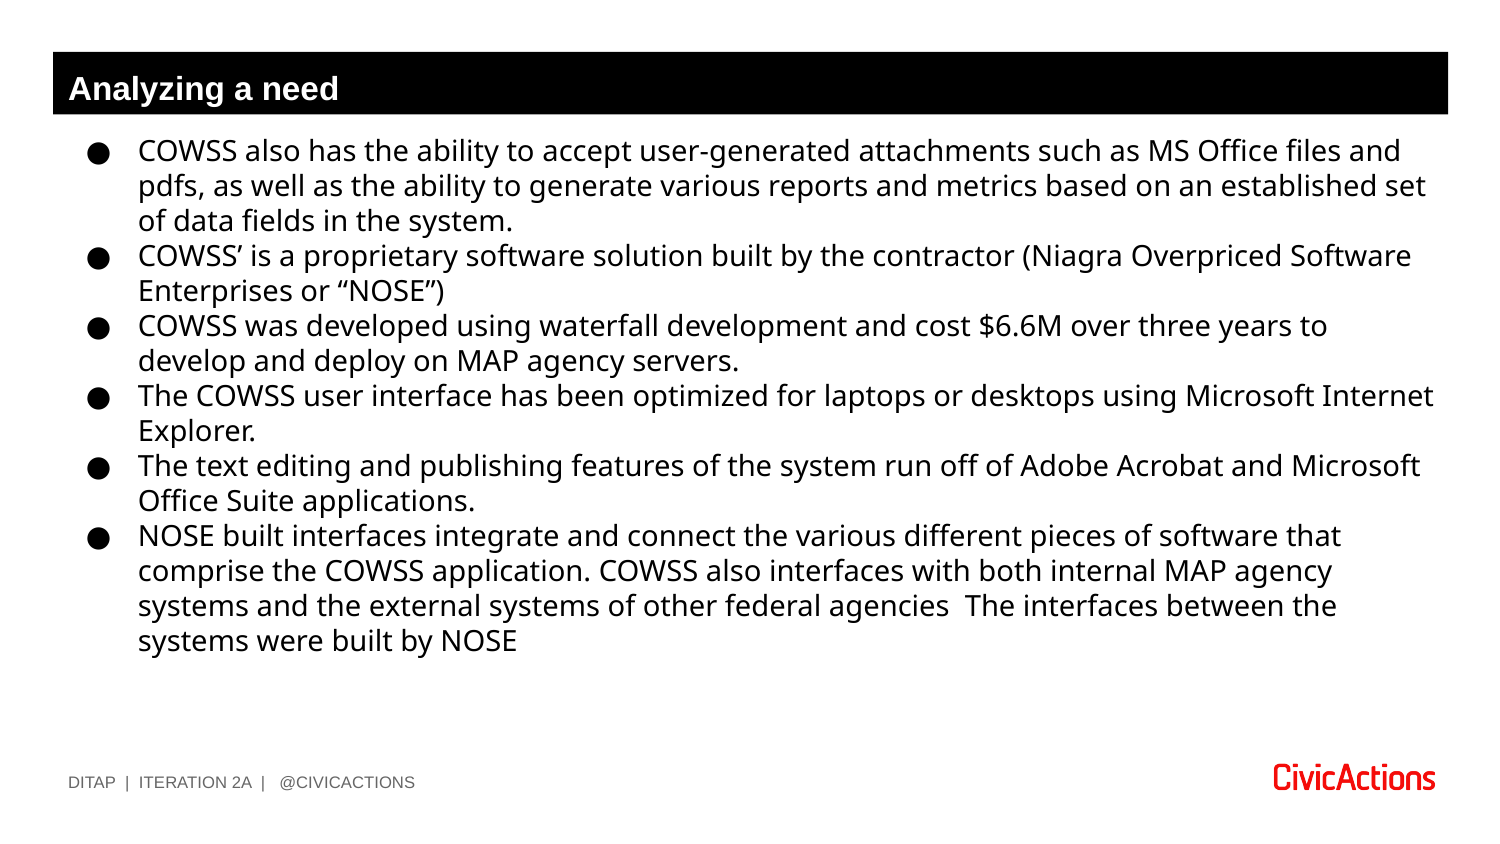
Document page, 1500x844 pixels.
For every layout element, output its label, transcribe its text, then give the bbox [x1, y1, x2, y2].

picture [1271, 758, 1438, 795]
list COWSS also has the ability to accept user-generated attachments such as MS Office files and pdfs, as well as the ability to generate various reports and metrics based on an established set of data fields in the system. COWSS’ is a proprietary software solution built by the contractor (Niagra Overpriced Software Enterprises or “NOSE”) COWSS was developed using waterfall development and cost $6.6M over three years to develop and deploy on MAP agency servers. The COWSS user interface has been optimized for laptops or desktops using Microsoft Internet Explorer. The text editing and publishing features of the system run off of Adobe Acrobat and Microsoft Office Suite applications. NOSE built interfaces integrate and connect the various different pieces of software that comprise the COWSS application. COWSS also interfaces with both internal MAP agency systems and the external systems of other federal agencies The interfaces between the systems were built by NOSE [53, 123, 1449, 717]
title Analyzing a need [53, 51, 1449, 115]
